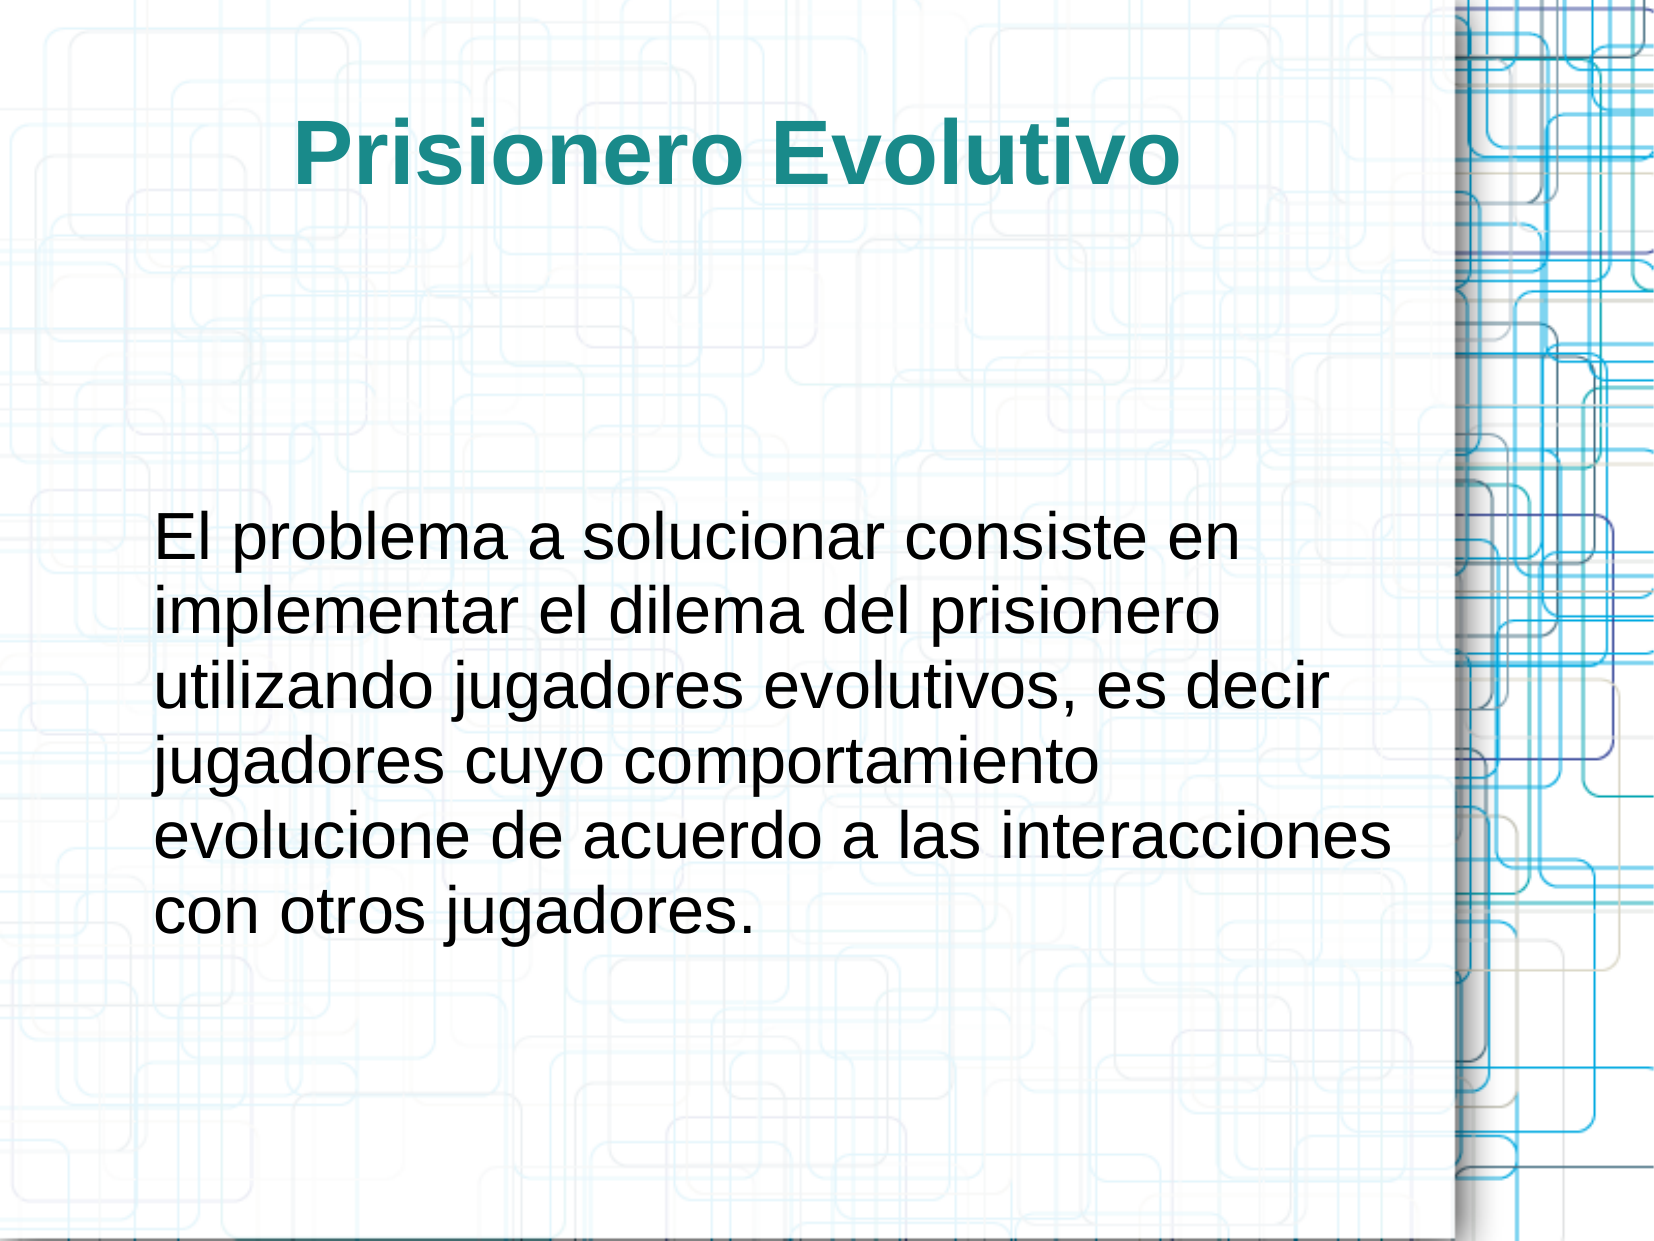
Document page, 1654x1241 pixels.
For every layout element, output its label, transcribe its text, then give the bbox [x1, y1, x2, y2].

picture [0, 0, 1654, 1241]
title Prisionero Evolutivo [59, 49, 1418, 257]
list El problema a solucionar consiste en implementar el dilema del prisionero utilizando jugadores evolutivos, es decir jugadores cuyo comportamiento evolucione de acuerdo a las interacciones con otros jugadores. [82, 290, 1418, 1241]
